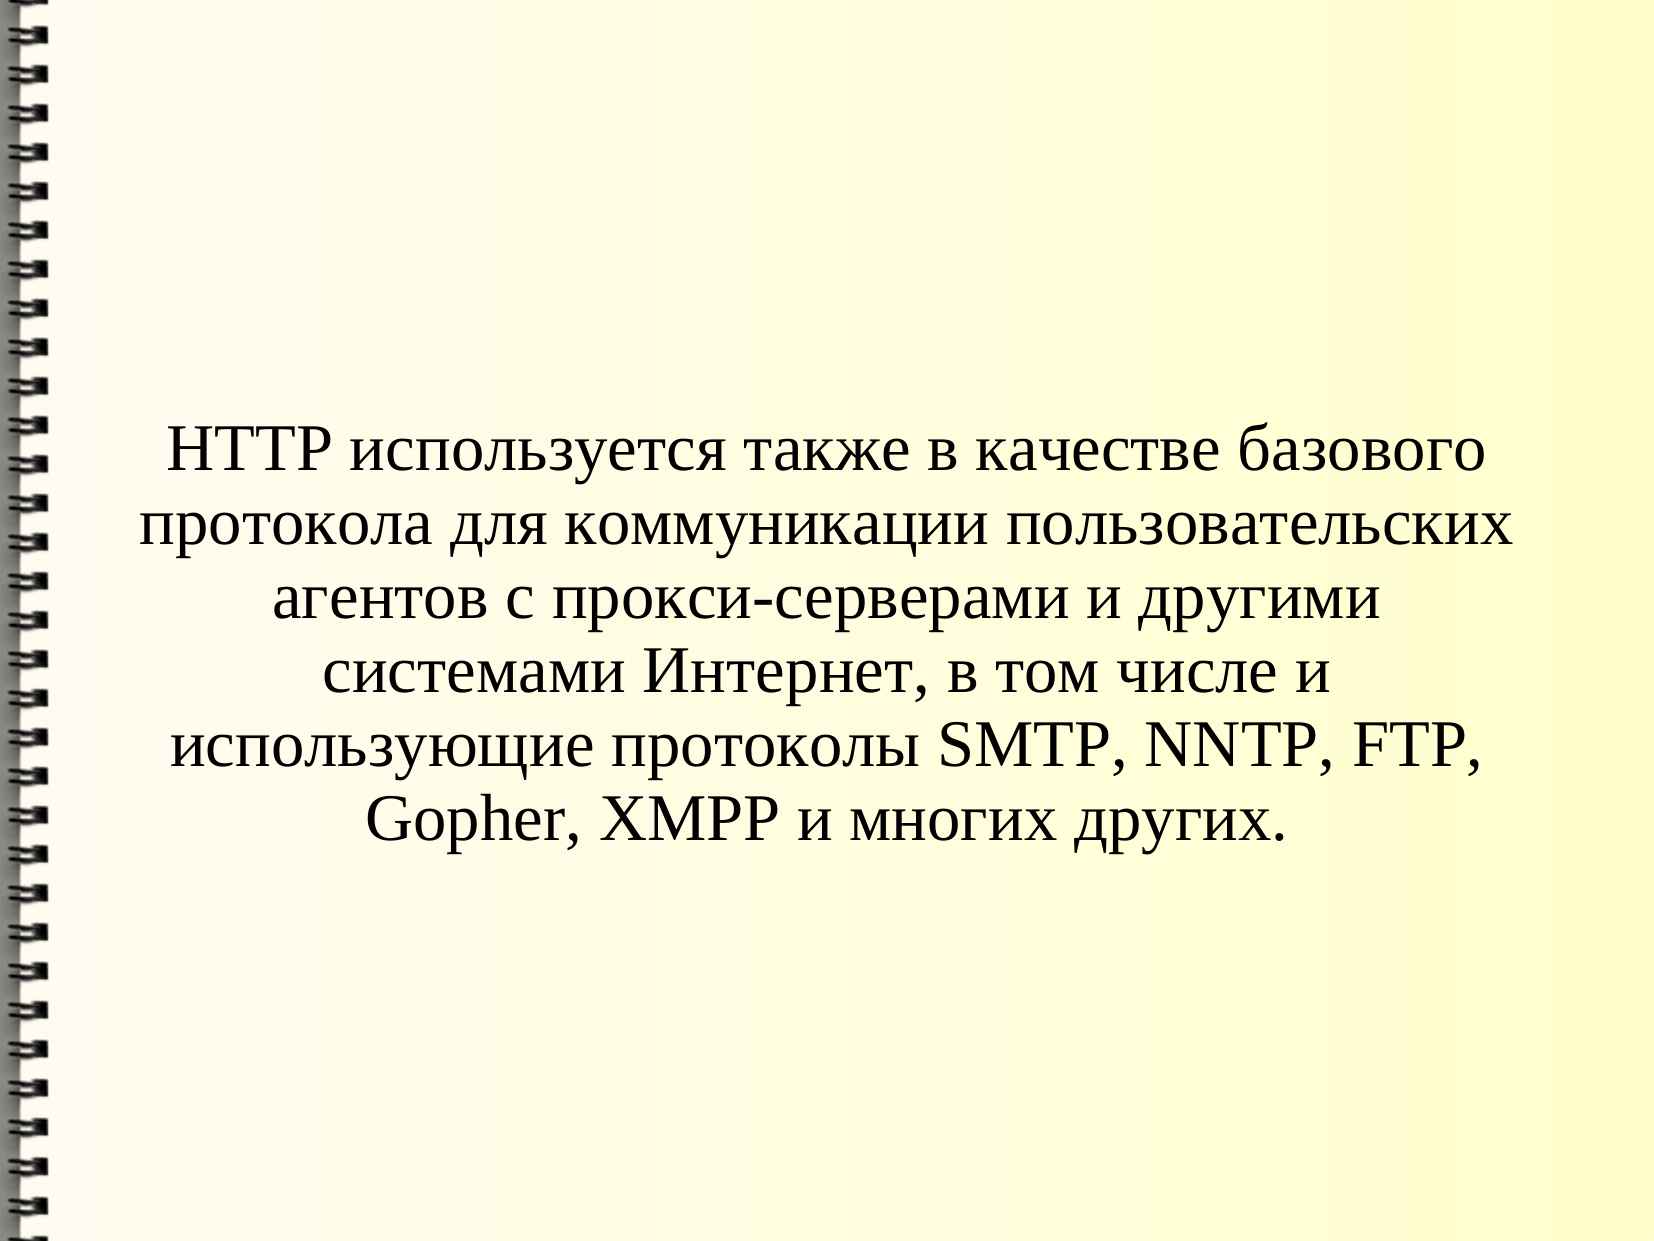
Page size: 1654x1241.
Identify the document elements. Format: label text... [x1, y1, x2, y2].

picture [0, 0, 1654, 1241]
subtitle HTTP используется также в качестве базового протокола для коммуникации пользовательских агентов с прокси-серверами и другими системами Интернет, в том числе и использующие протоколы SMTP, NNTP, FTP, Gopher, XMPP и многих других. [121, 102, 1534, 1164]
